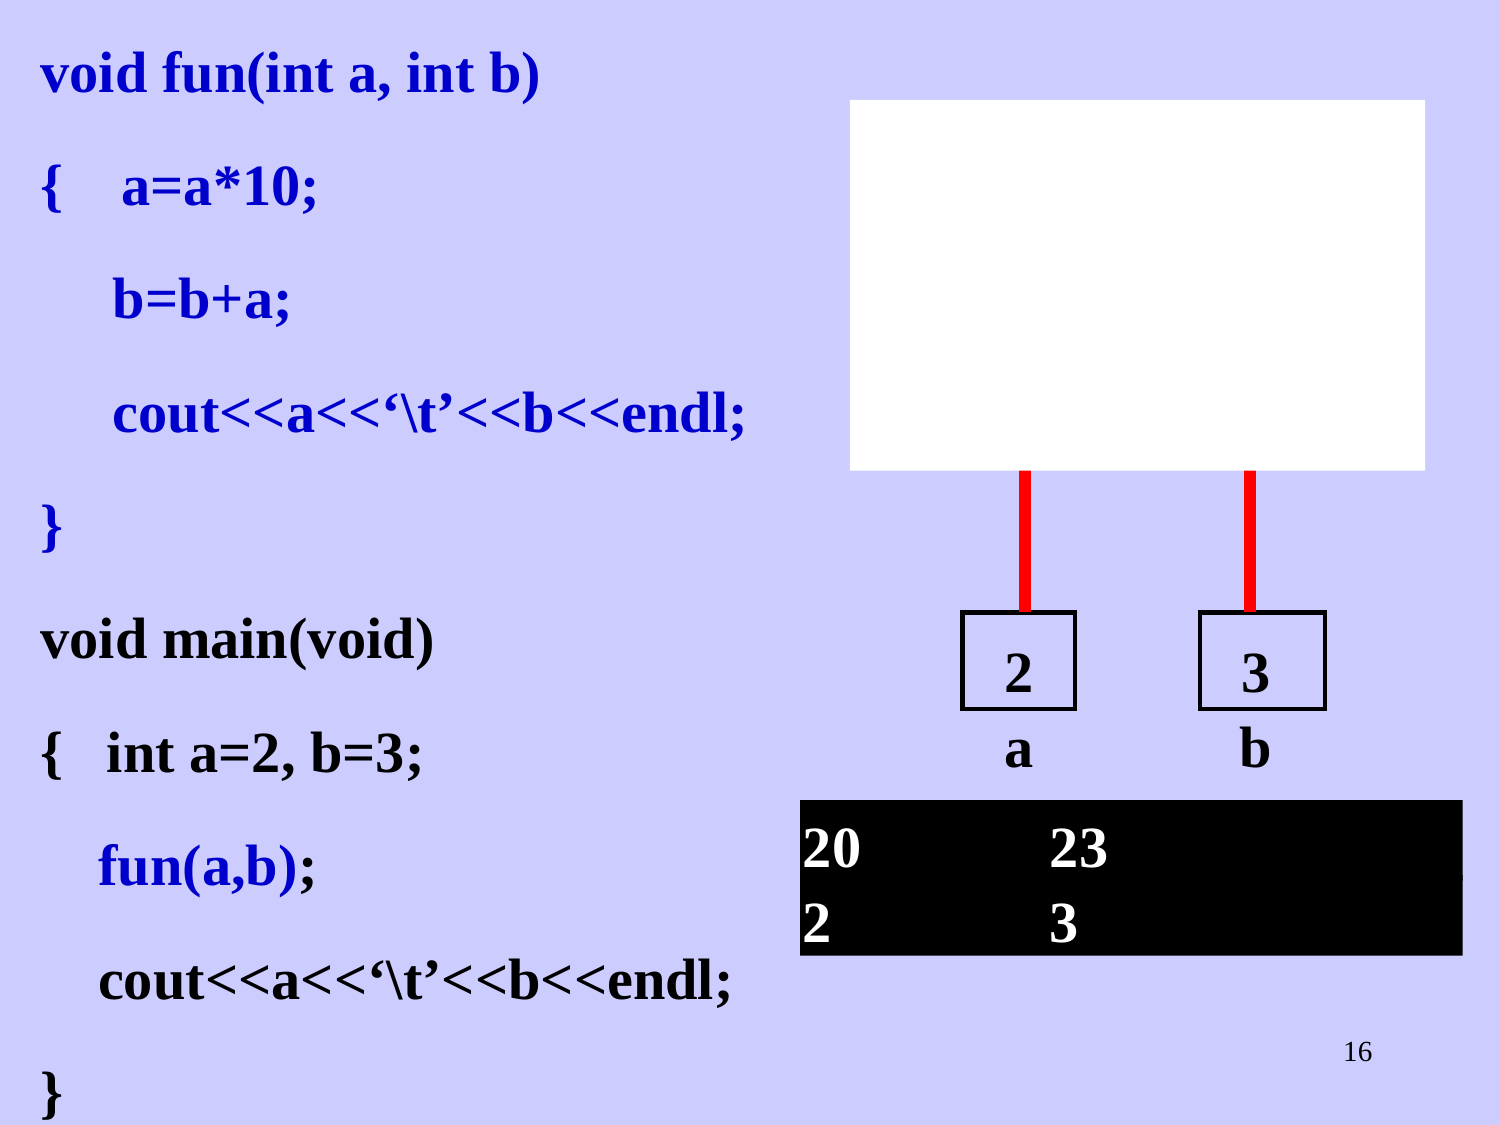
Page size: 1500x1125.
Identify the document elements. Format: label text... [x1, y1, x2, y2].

text_box 2 [987, 624, 1051, 706]
text_box b [1224, 706, 1288, 781]
text_box a [987, 706, 1051, 781]
text_box 2 3 [800, 875, 1463, 956]
text_box 20 23 [800, 800, 1463, 875]
text_box [849, 99, 1426, 471]
text_box 3 [1224, 624, 1288, 706]
text_box void fun(int a, int b) { a=a*10; b=b+a; cout<<a<<‘\t’<<b<<endl; } void main(void) { int a=2, b=3; fun(a,b); cout<<a<<‘\t’<<b<<endl; } [37, 24, 826, 1125]
text_box <编号> [1074, 1025, 1388, 1101]
